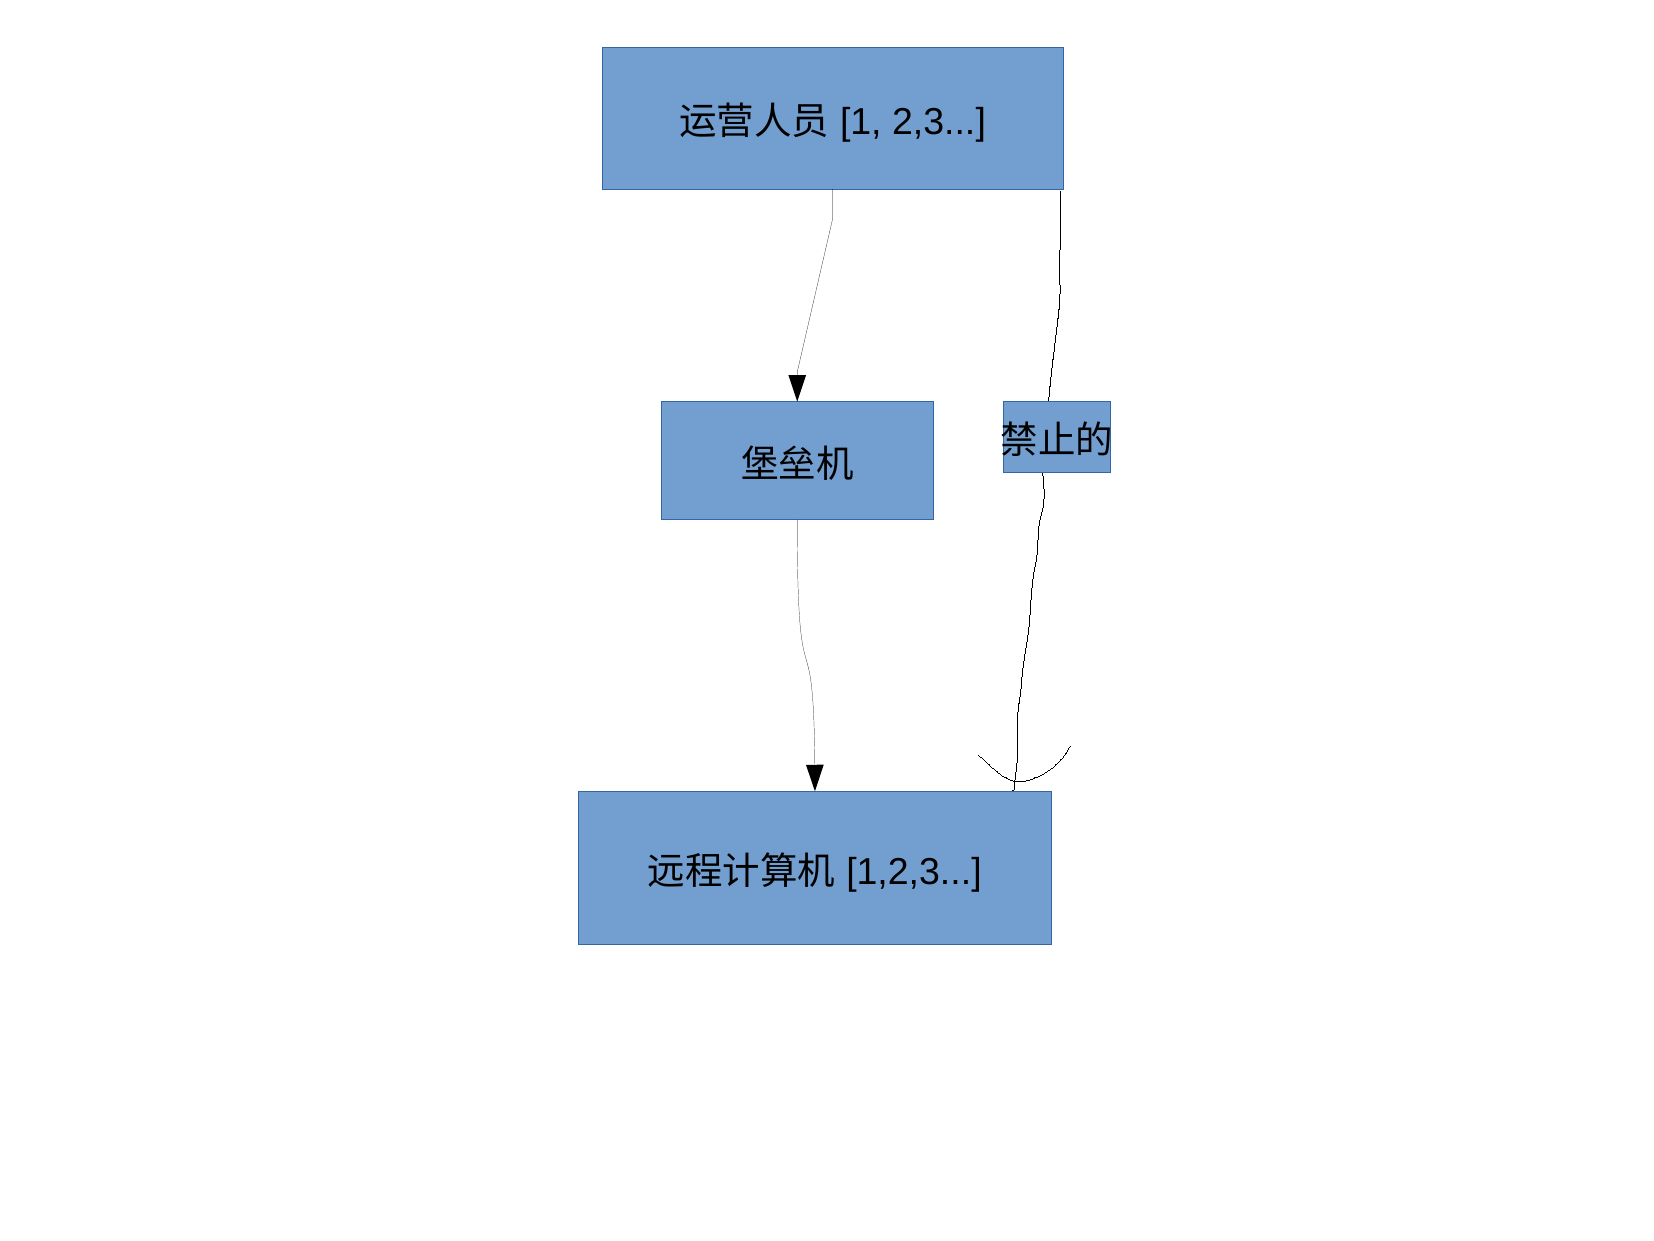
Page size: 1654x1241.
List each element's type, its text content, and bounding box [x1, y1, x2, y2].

text_box 运营人员[1, 2,3...] [602, 47, 1064, 190]
text_box 禁止的 [1003, 401, 1111, 473]
text_box 堡垒机 [661, 401, 934, 520]
text_box 远程计算机[1,2,3...] [578, 791, 1052, 945]
